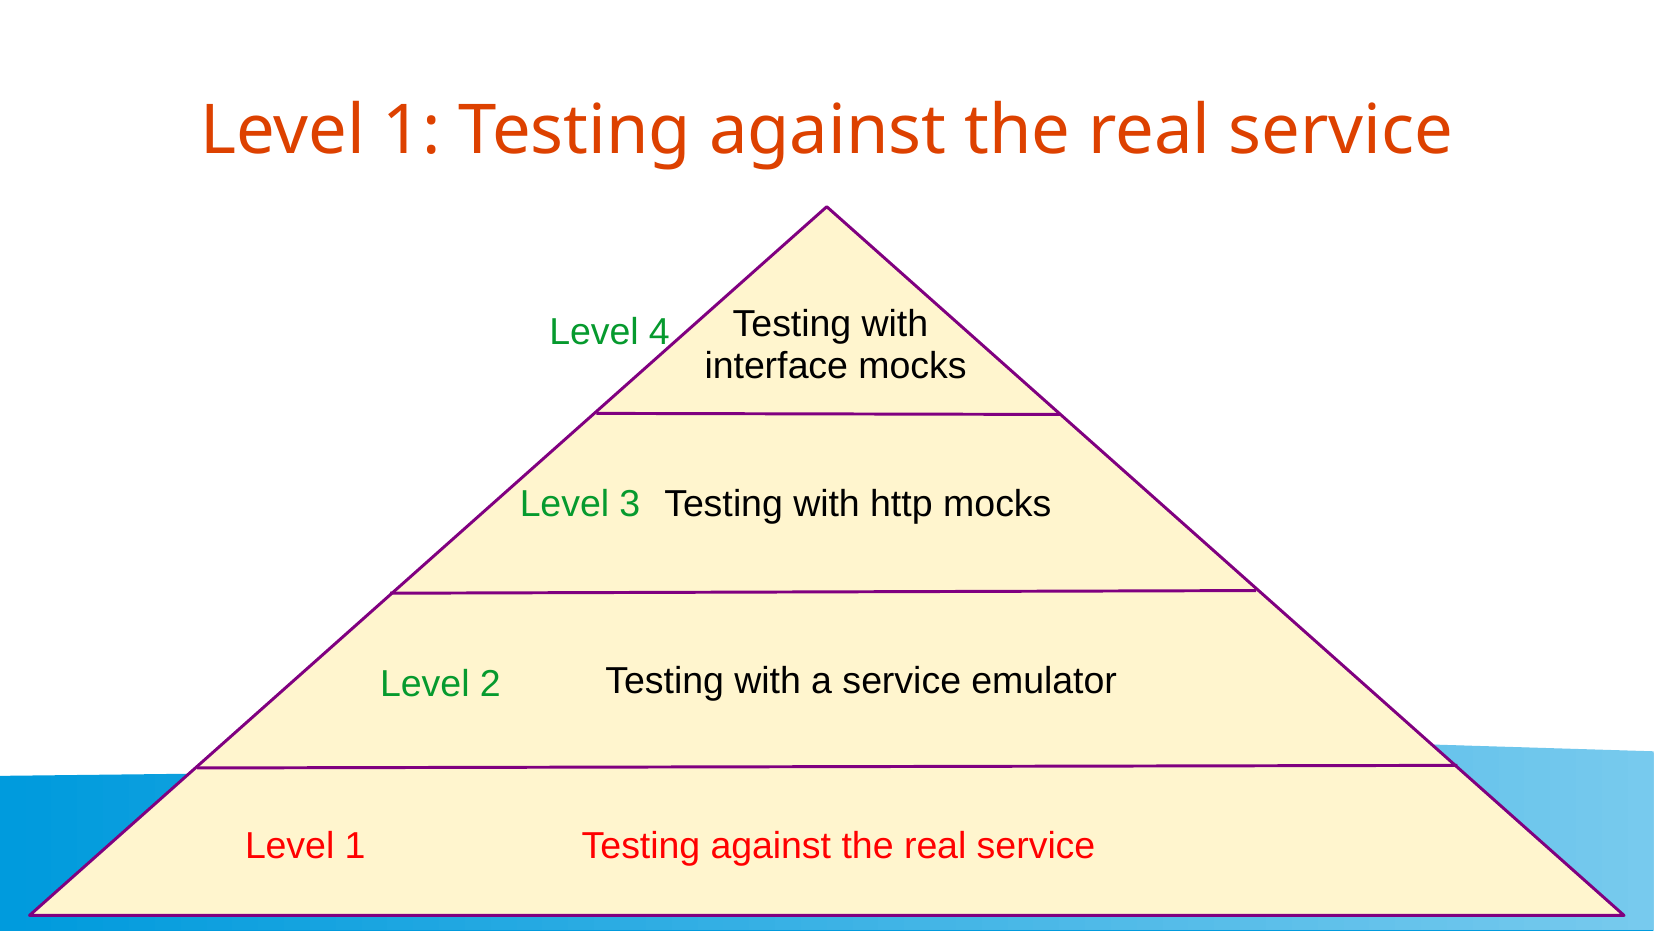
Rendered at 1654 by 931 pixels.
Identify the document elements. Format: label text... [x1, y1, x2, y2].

text_box Testing against the real service [566, 817, 1188, 875]
text_box Testing with a service emulator [590, 651, 1211, 709]
text_box Testing with http mocks [662, 474, 1093, 532]
text_box [197, 395, 1453, 766]
text_box [727, 206, 927, 295]
text_box Level 4 [534, 303, 692, 361]
title Level 1: Testing against the real service [88, 37, 1565, 216]
text_box Level 2 [365, 655, 522, 713]
text_box [29, 767, 1625, 916]
text_box Level 3 [505, 474, 662, 532]
text_box Level 1 [230, 817, 387, 875]
text_box Testing with interface mocks [614, 295, 1058, 395]
